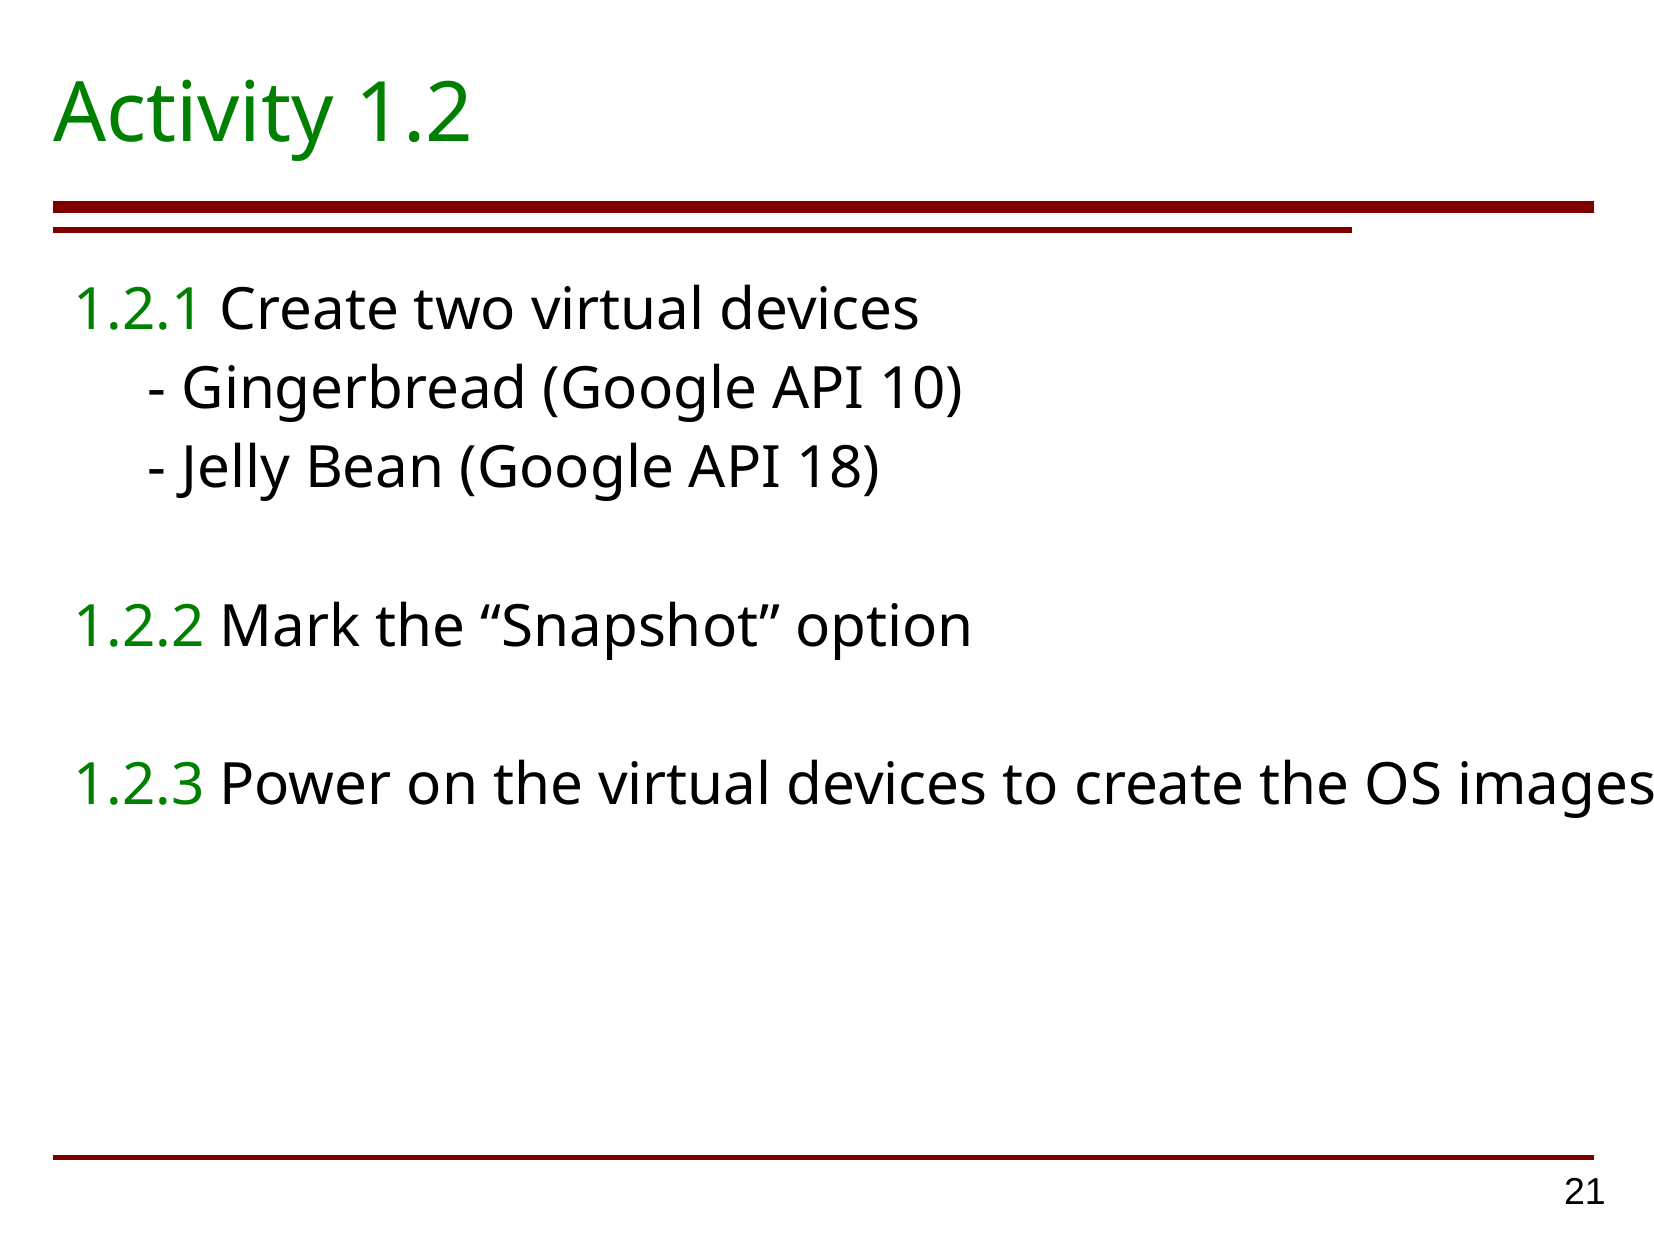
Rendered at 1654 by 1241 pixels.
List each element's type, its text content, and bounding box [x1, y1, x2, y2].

subtitle Activity 1.2 [53, 48, 1542, 172]
text_box 1.2.1 Create two virtual devices - Gingerbread (Google API 10) - Jelly Bean (Google API 18) 1.2.2 Mark the “Snapshot” option 1.2.3 Power on the virtual devices to create the OS images [59, 259, 1610, 821]
text_box <number> [35, 1163, 1654, 1221]
